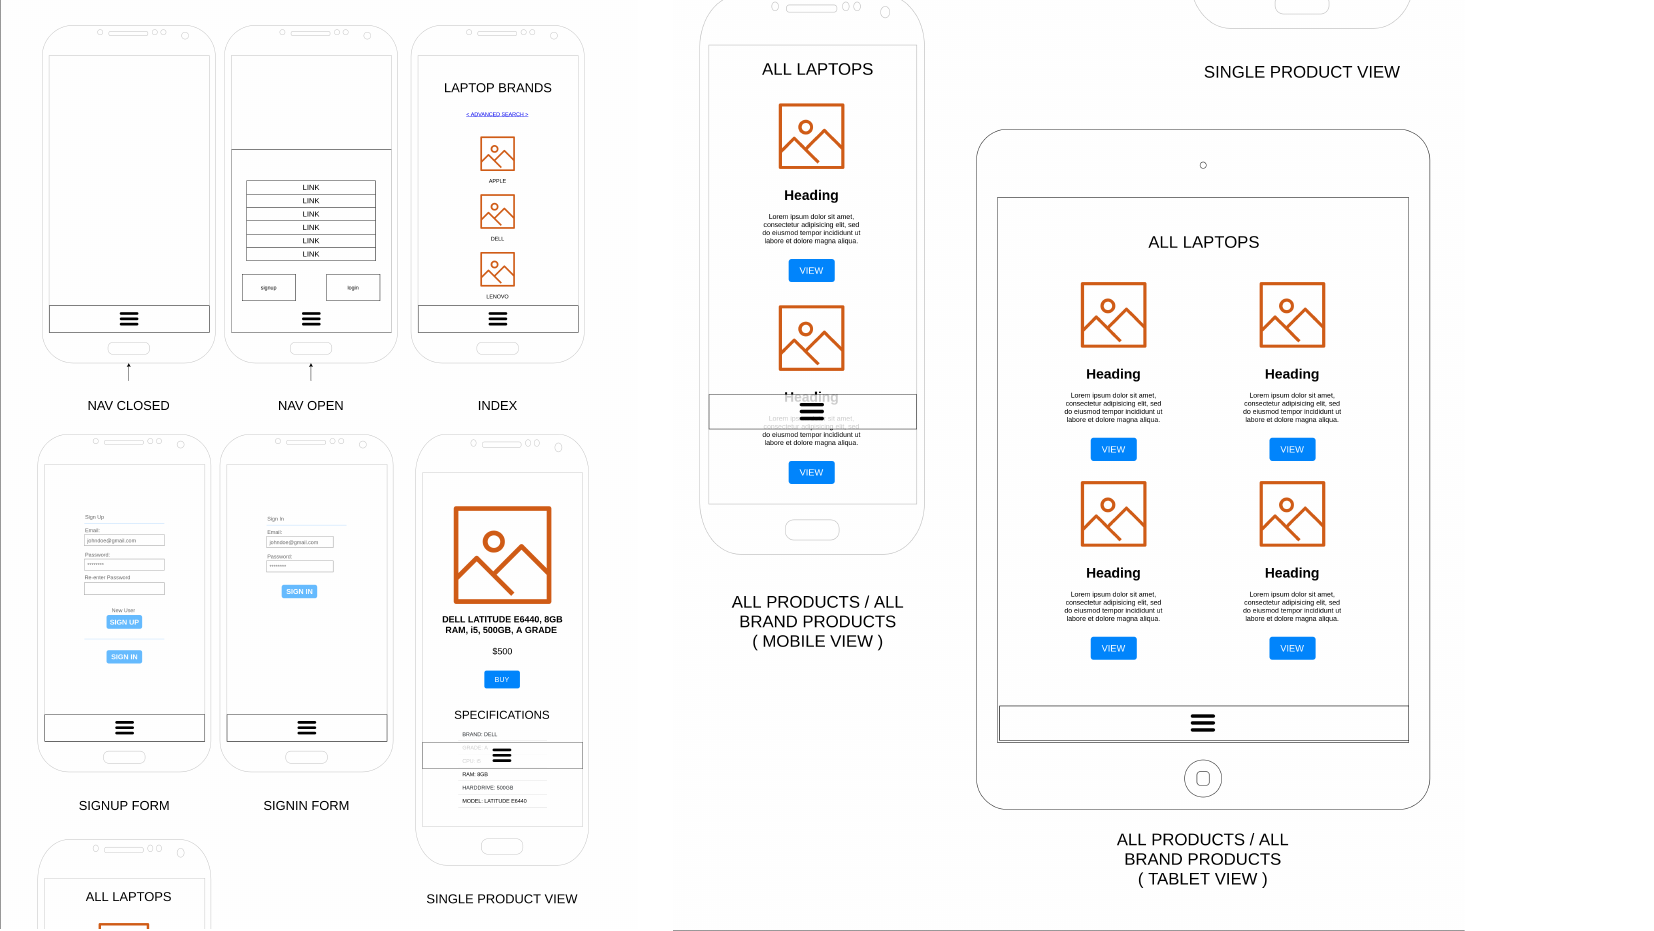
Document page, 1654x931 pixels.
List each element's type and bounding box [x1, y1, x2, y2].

picture [0, 0, 638, 929]
picture [673, 0, 1465, 931]
